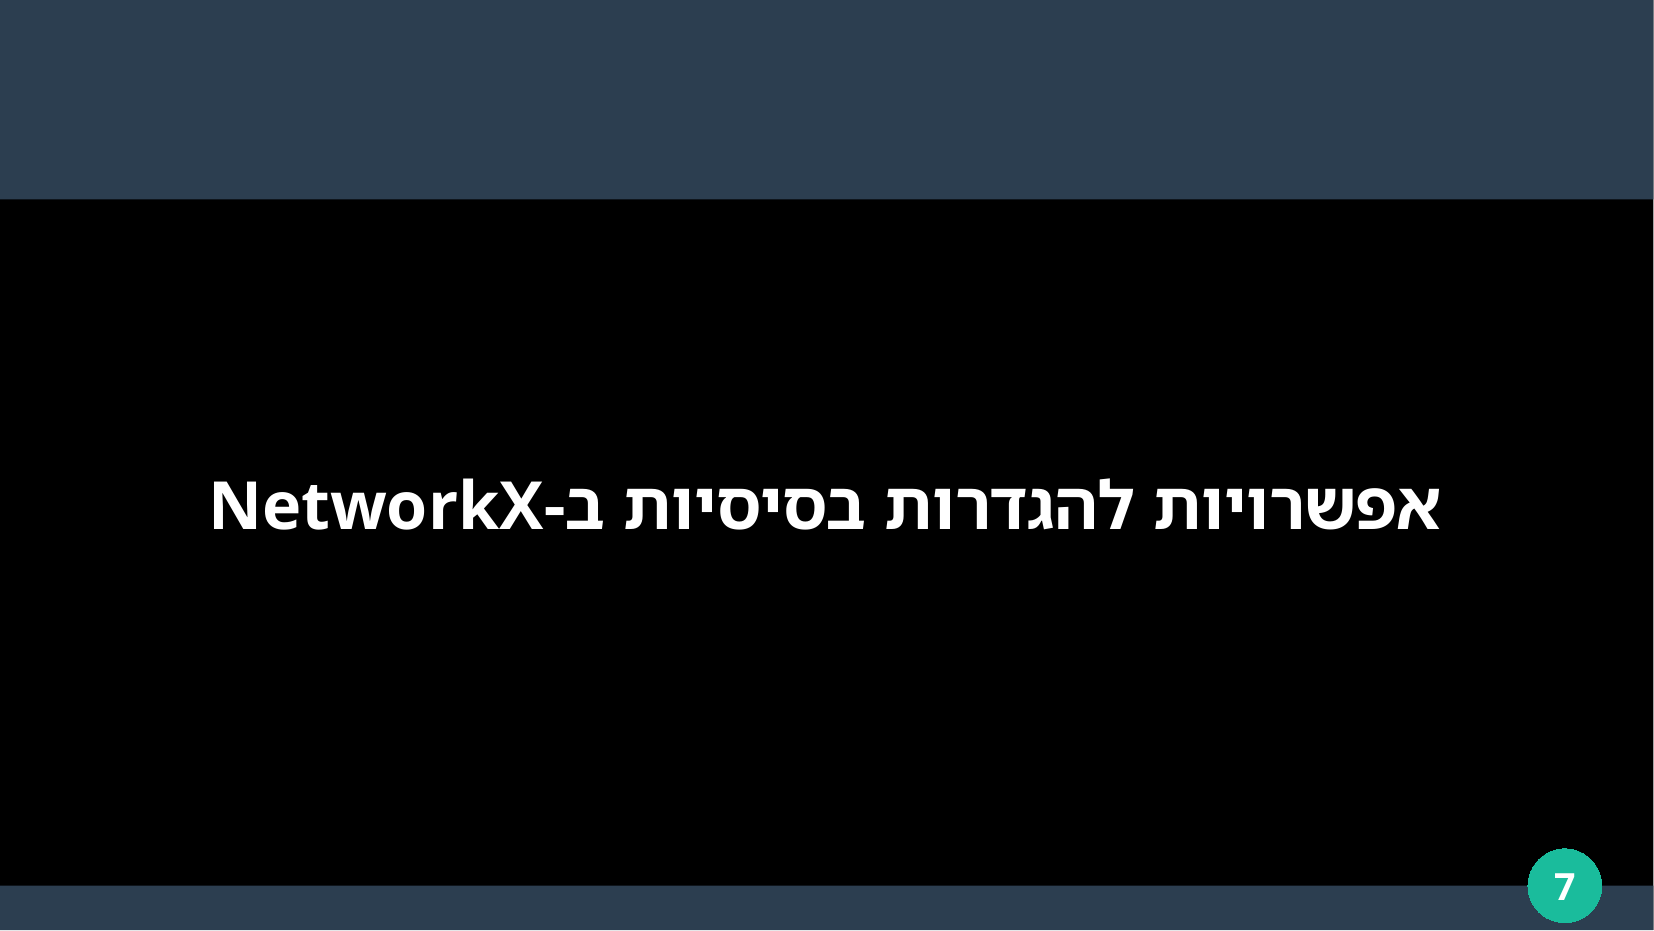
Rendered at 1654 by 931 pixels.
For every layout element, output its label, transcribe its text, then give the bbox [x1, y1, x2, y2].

title אפשרויות להגדרות בסיסיות ב-NetworkX [0, 444, 1651, 563]
